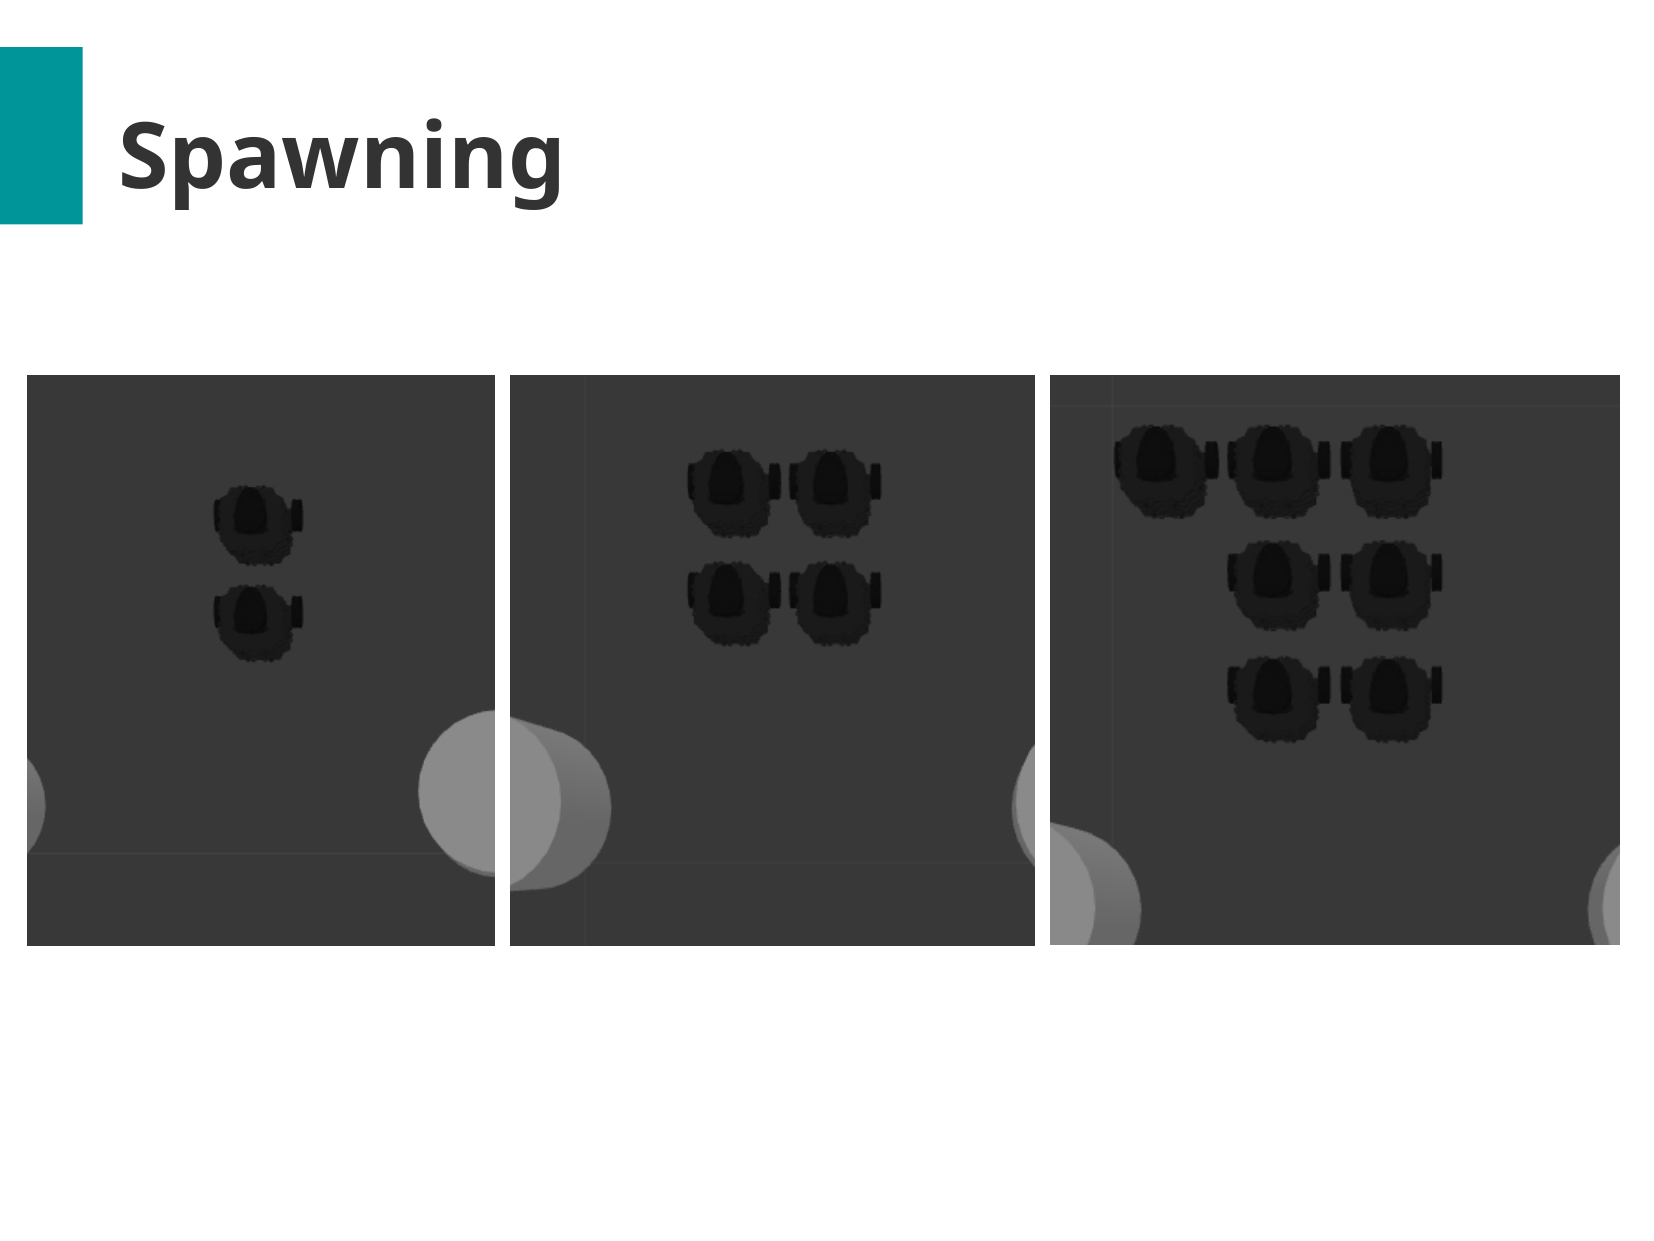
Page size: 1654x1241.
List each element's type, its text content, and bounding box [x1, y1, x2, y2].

picture [1050, 375, 1621, 946]
title Spawning [118, 49, 1571, 257]
picture [27, 375, 496, 946]
picture [510, 375, 1036, 946]
